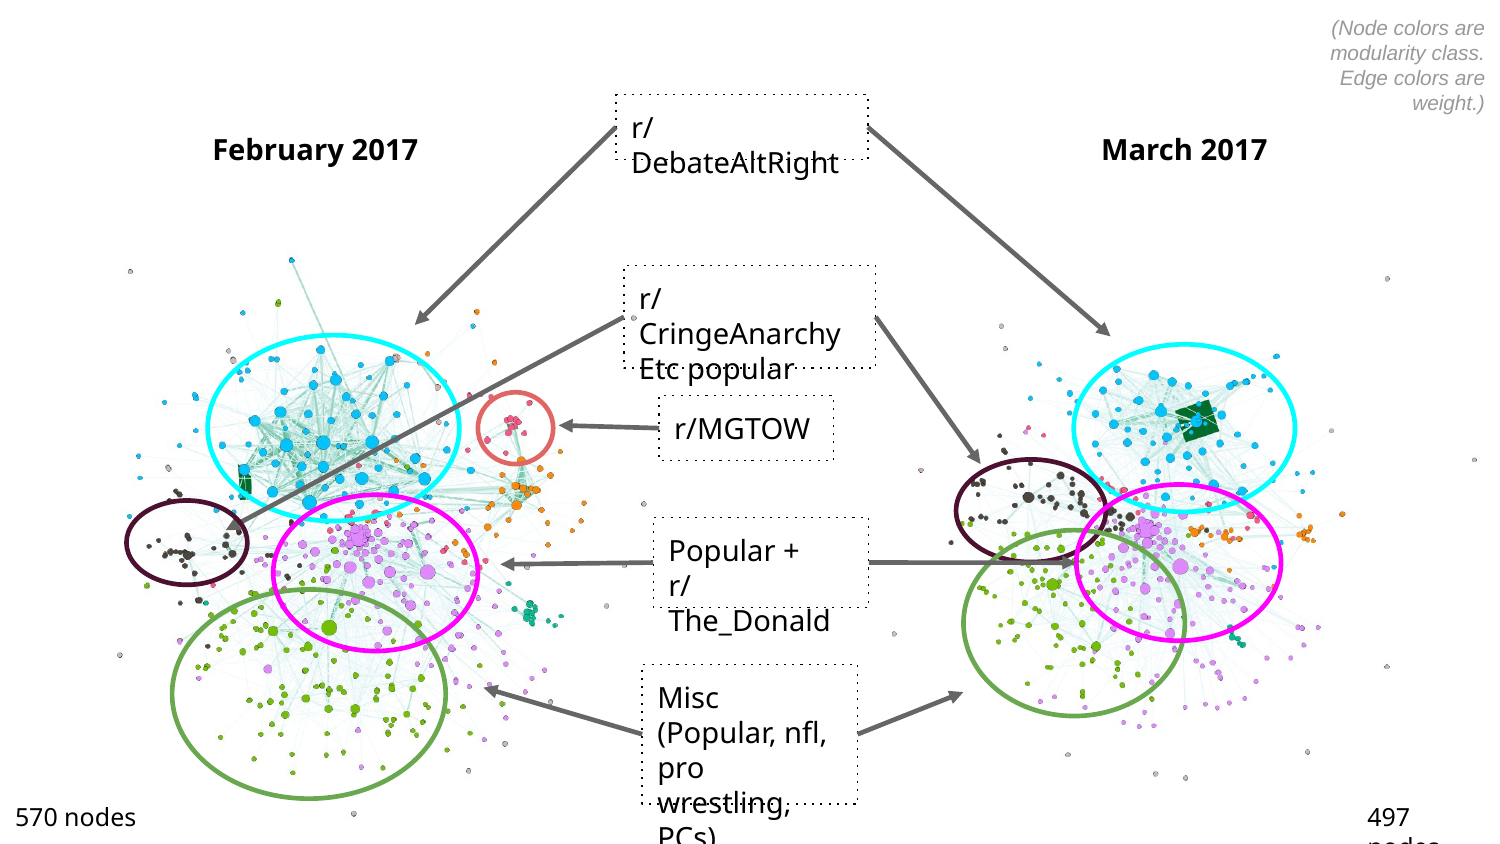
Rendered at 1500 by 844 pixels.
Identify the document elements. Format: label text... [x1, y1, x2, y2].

text_box March 2017 [1061, 116, 1307, 182]
text_box (Node colors are modularity class. Edge colors are weight.) [1302, 0, 1500, 72]
picture [1091, 515, 1103, 529]
text_box r/CringeAnarchy Etc popular [624, 265, 876, 369]
picture [281, 592, 422, 648]
picture [966, 565, 1179, 713]
picture [0, 192, 667, 844]
picture [1129, 487, 1233, 509]
picture [1104, 501, 1278, 638]
picture [959, 462, 1103, 553]
picture [210, 338, 452, 504]
picture [662, 829, 667, 838]
picture [1083, 534, 1093, 544]
picture [1077, 347, 1292, 495]
picture [1004, 533, 1080, 559]
text_box February 2017 [193, 116, 439, 182]
picture [1079, 536, 1182, 638]
text_box Popular + r/The_Donald [653, 517, 869, 608]
picture [1102, 488, 1116, 502]
picture [175, 596, 443, 796]
picture [868, 212, 1500, 844]
text_box r/DebateAltRight [616, 94, 868, 160]
text_box Misc (Popular, nfl, pro wrestling, PCs) [642, 664, 858, 804]
text_box 497 nodes [1352, 786, 1500, 844]
text_box r/MGTOW [659, 395, 834, 461]
picture [310, 498, 404, 518]
picture [276, 412, 456, 515]
picture [129, 503, 244, 582]
picture [276, 503, 475, 637]
text_box 570 nodes [0, 786, 158, 844]
